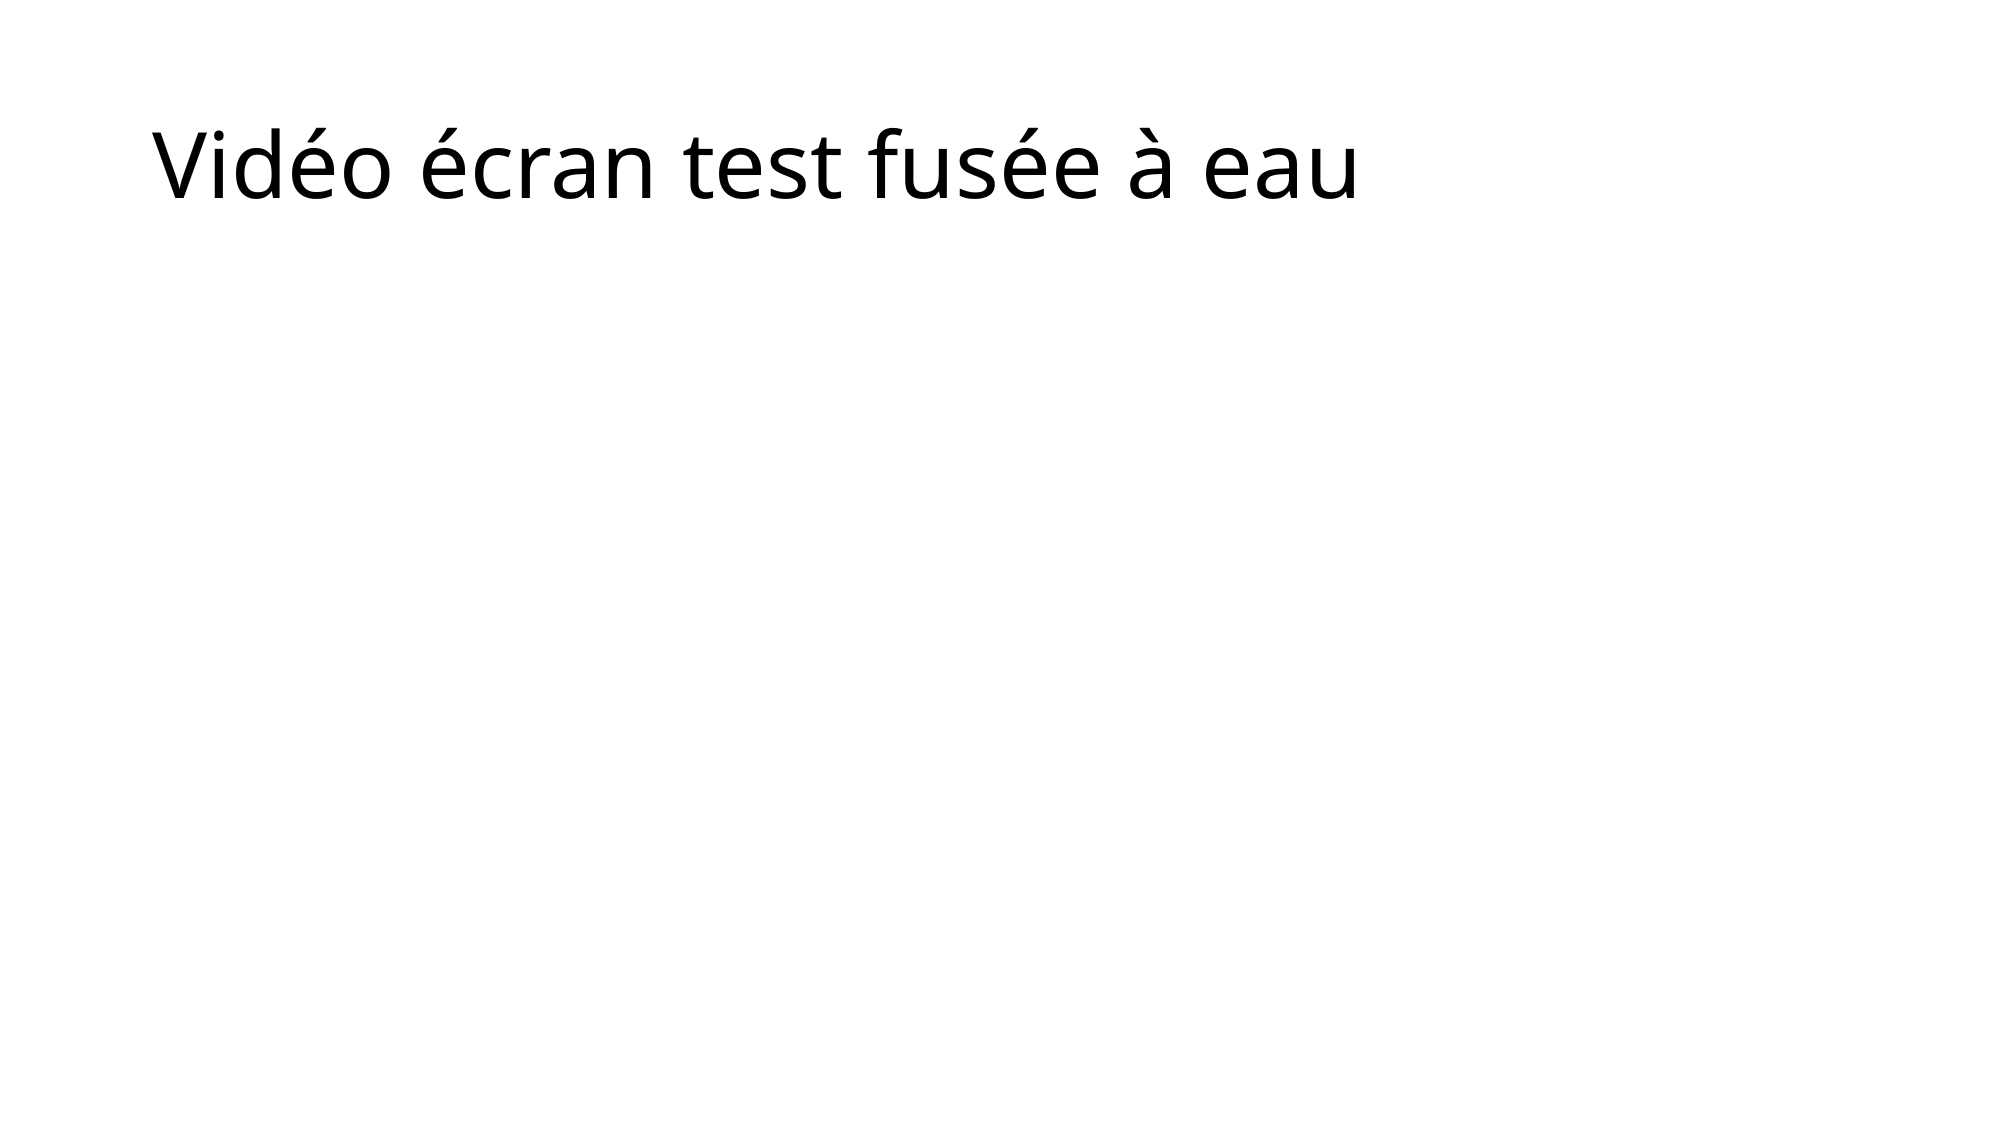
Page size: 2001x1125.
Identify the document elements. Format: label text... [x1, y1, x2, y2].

title Vidéo écran test fusée à eau [137, 59, 1863, 278]
